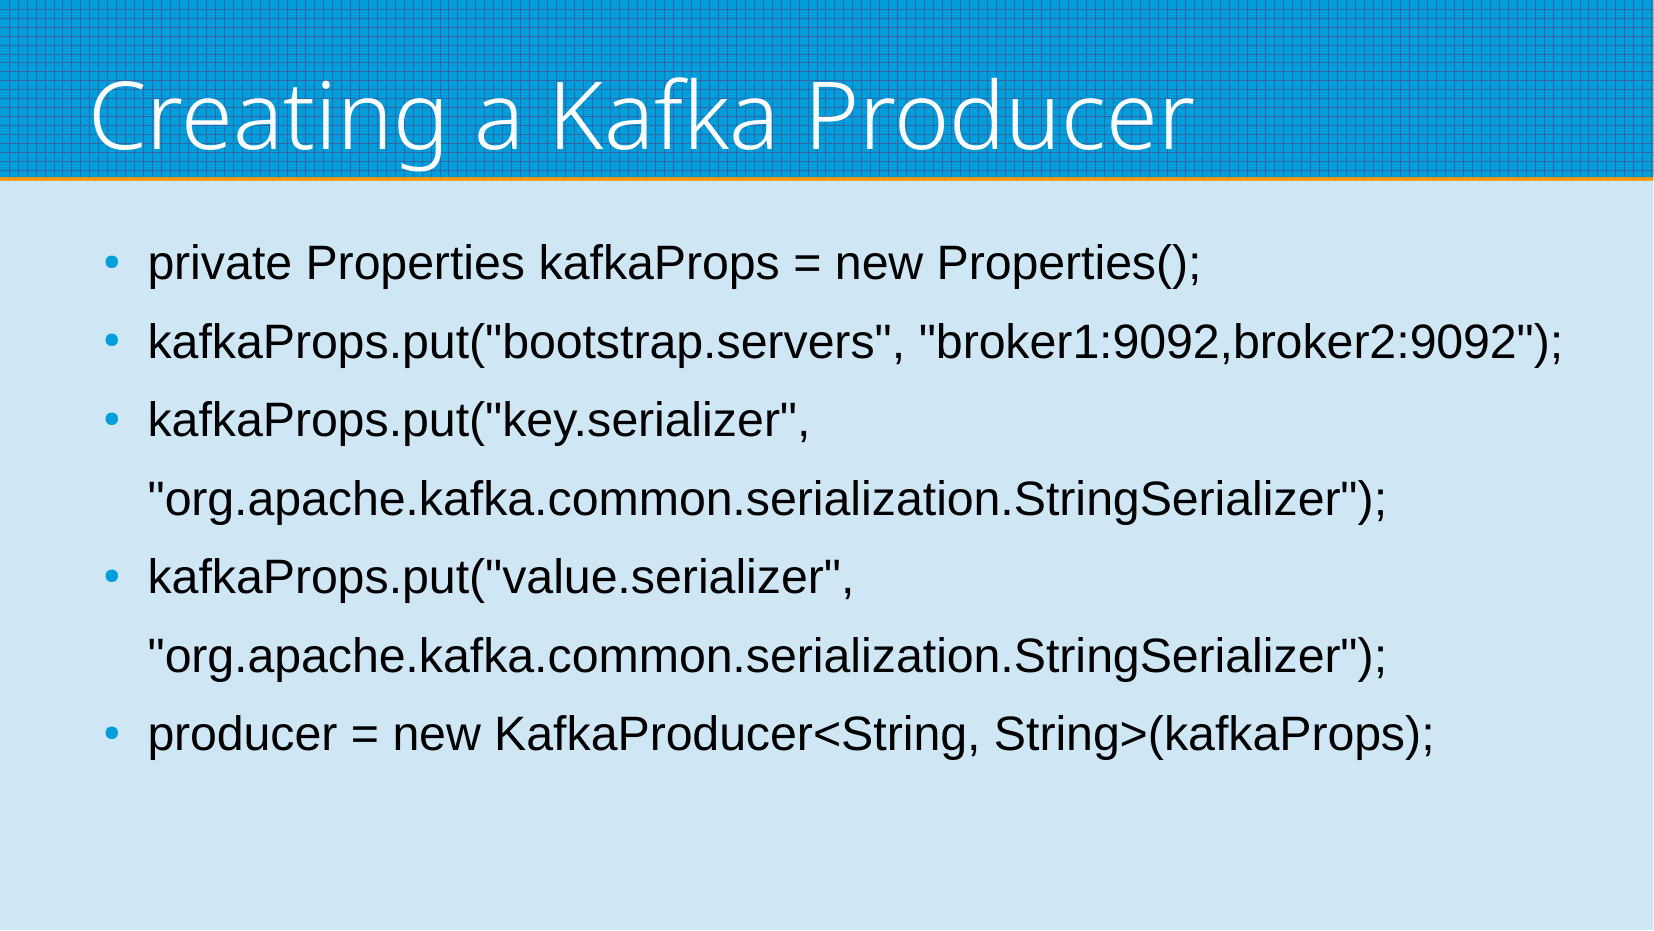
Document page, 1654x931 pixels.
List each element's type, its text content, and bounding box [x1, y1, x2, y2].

title Creating a Kafka Producer [88, 14, 1565, 178]
list private Properties kafkaProps = new Properties(); kafkaProps.put("bootstrap.servers", "broker1:9092,broker2:9092"); kafkaProps.put("key.serializer", "org.apache.kafka.common.serialization.StringSerializer"); kafkaProps.put("value.serializer", "org.apache.kafka.common.serialization.StringSerializer"); producer = new KafkaProducer<String, String>(kafkaProps); [88, 236, 1565, 813]
